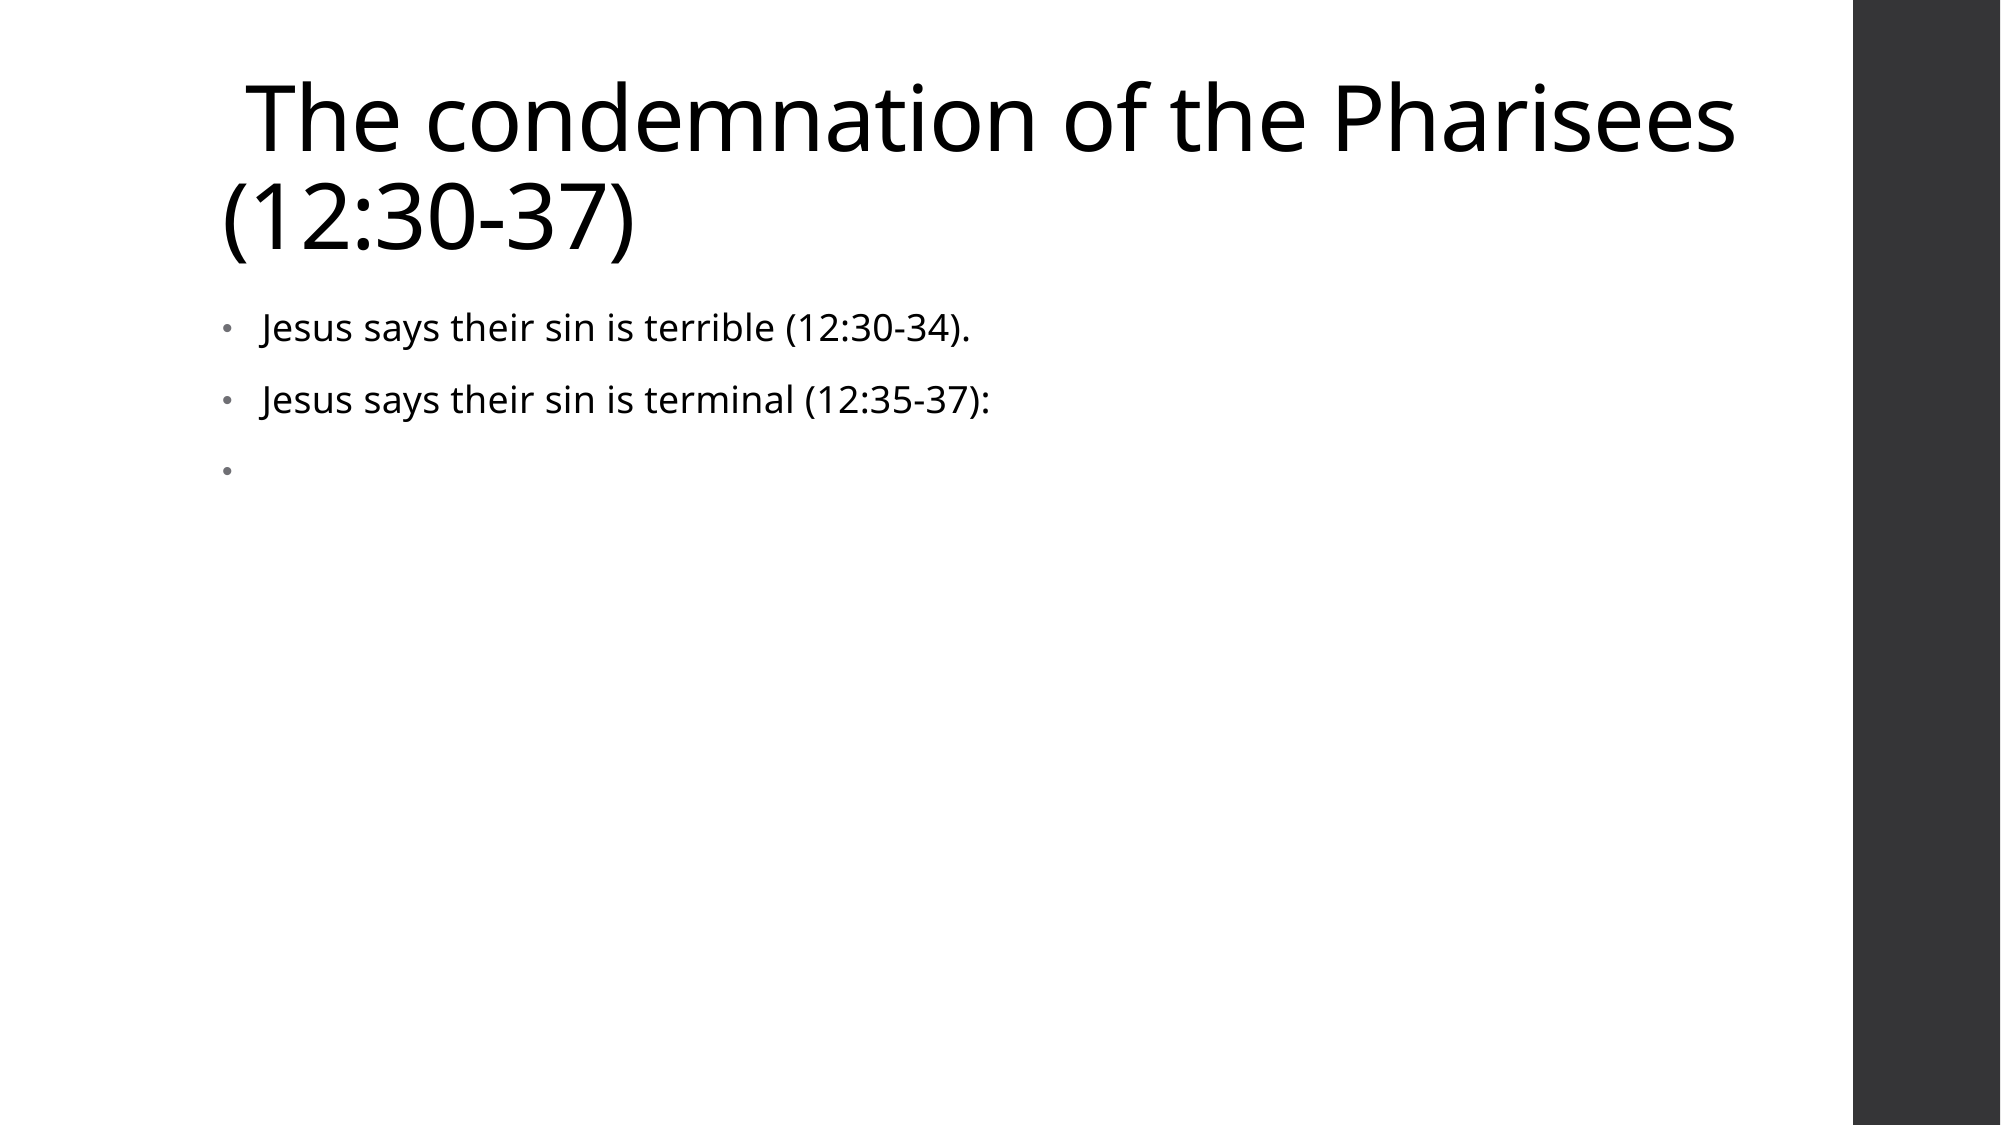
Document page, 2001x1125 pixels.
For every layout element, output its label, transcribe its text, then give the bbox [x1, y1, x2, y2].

title The condemnation of the Pharisees (12:30-37) [206, 60, 1797, 278]
list Jesus says their sin is terrible (12:30-34). Jesus says their sin is terminal (12:35-37): [206, 299, 1617, 1014]
